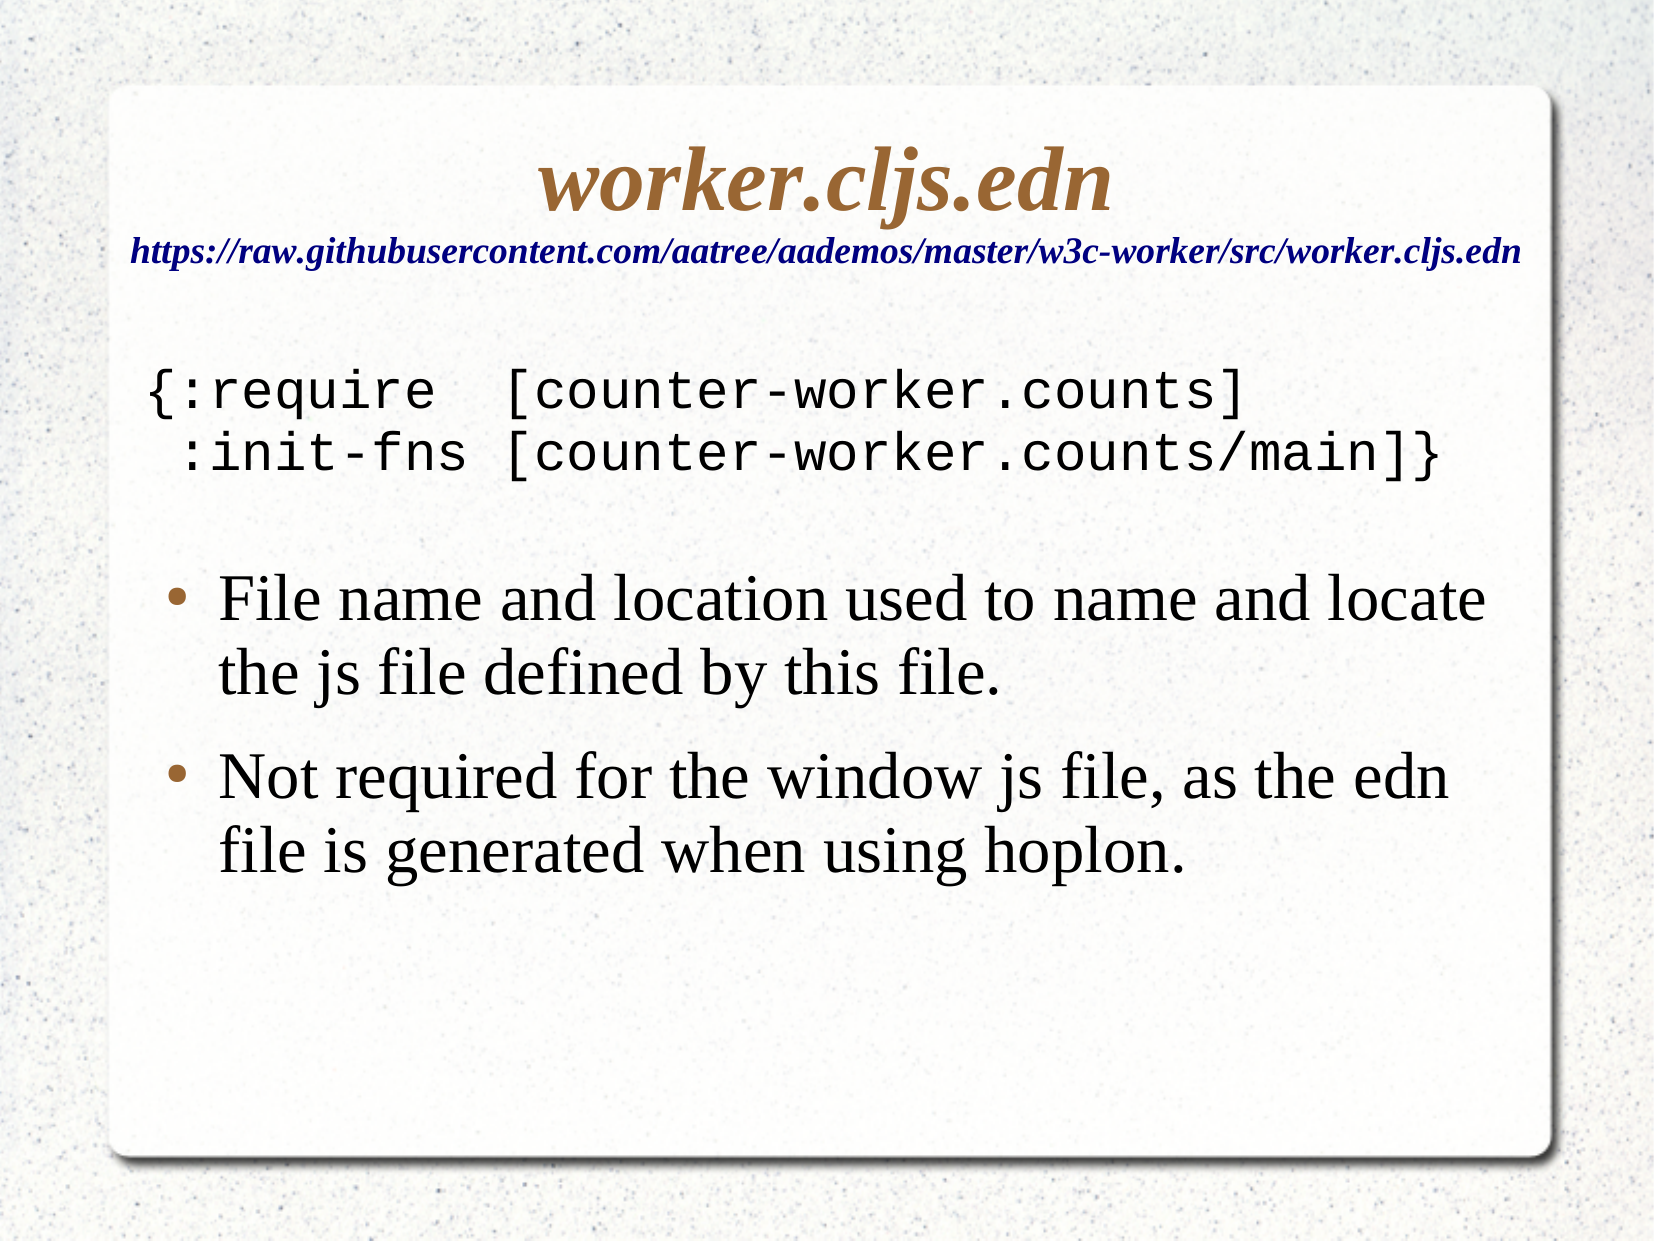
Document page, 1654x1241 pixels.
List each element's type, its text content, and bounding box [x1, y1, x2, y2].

list {:require [counter-worker.counts] :init-fns [counter-worker.counts/main]} [144, 363, 1503, 674]
title worker.cljs.edn https://raw.githubusercontent.com/aatree/aademos/master/w3c-worker/src/worker.cljs.edn [118, 96, 1536, 304]
list File name and location used to name and locate the js file defined by this file. Not required for the window js file, as the edn file is generated when using hoplon. [147, 561, 1506, 986]
picture [0, 0, 1654, 1241]
